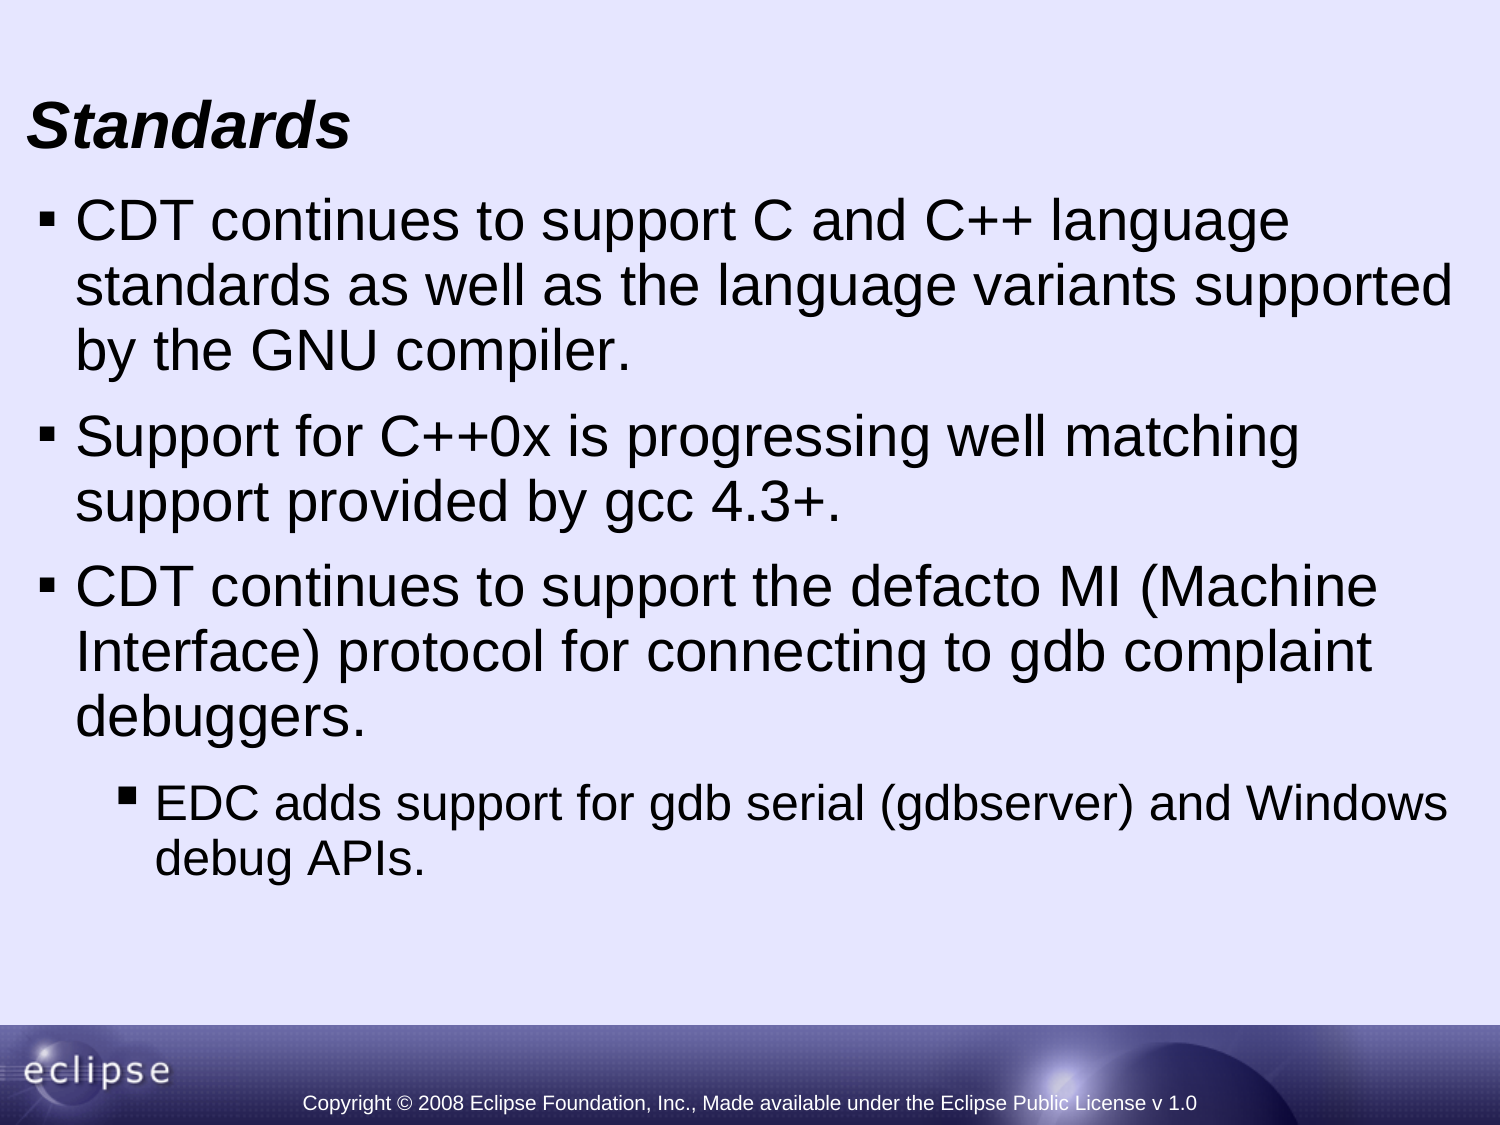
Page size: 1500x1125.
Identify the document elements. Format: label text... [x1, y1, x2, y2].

title Standards [26, 84, 1474, 172]
list CDT continues to support C and C++ language standards as well as the language variants supported by the GNU compiler. Support for C++0x is progressing well matching support provided by gcc 4.3+. CDT continues to support the defacto MI (Machine Interface) protocol for connecting to gdb complaint debuggers. EDC adds support for gdb serial (gdbserver) and Windows debug APIs. [37, 187, 1463, 1021]
picture [0, 1025, 1500, 1125]
